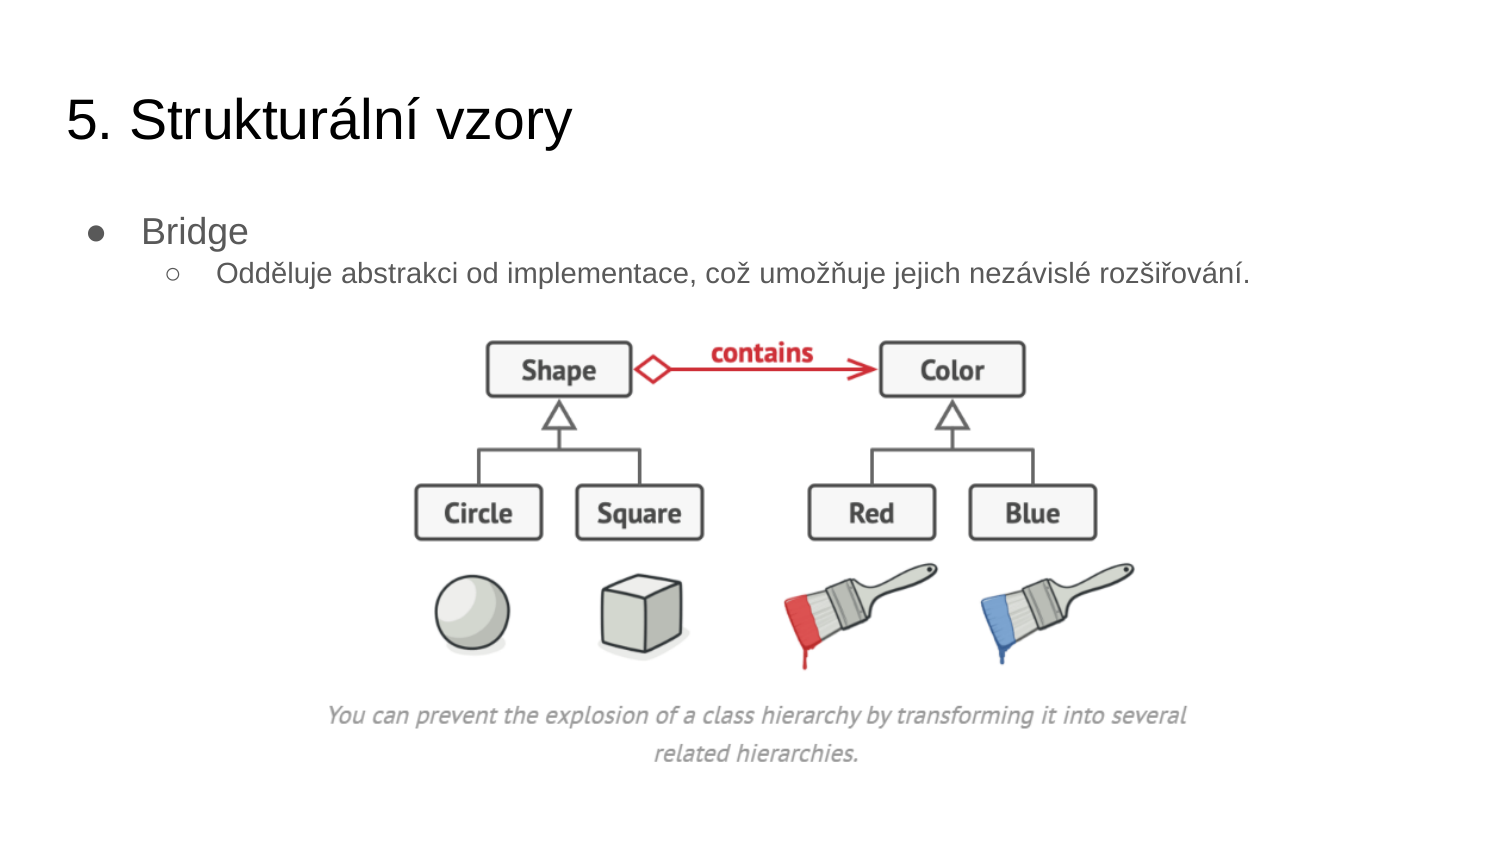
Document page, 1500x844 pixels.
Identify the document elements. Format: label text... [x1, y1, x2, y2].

picture [290, 320, 1210, 782]
list Bridge Odděluje abstrakci od implementace, což umožňuje jejich nezávislé rozšiřování. [51, 189, 1449, 750]
title 5. Strukturální vzory [51, 72, 1449, 167]
